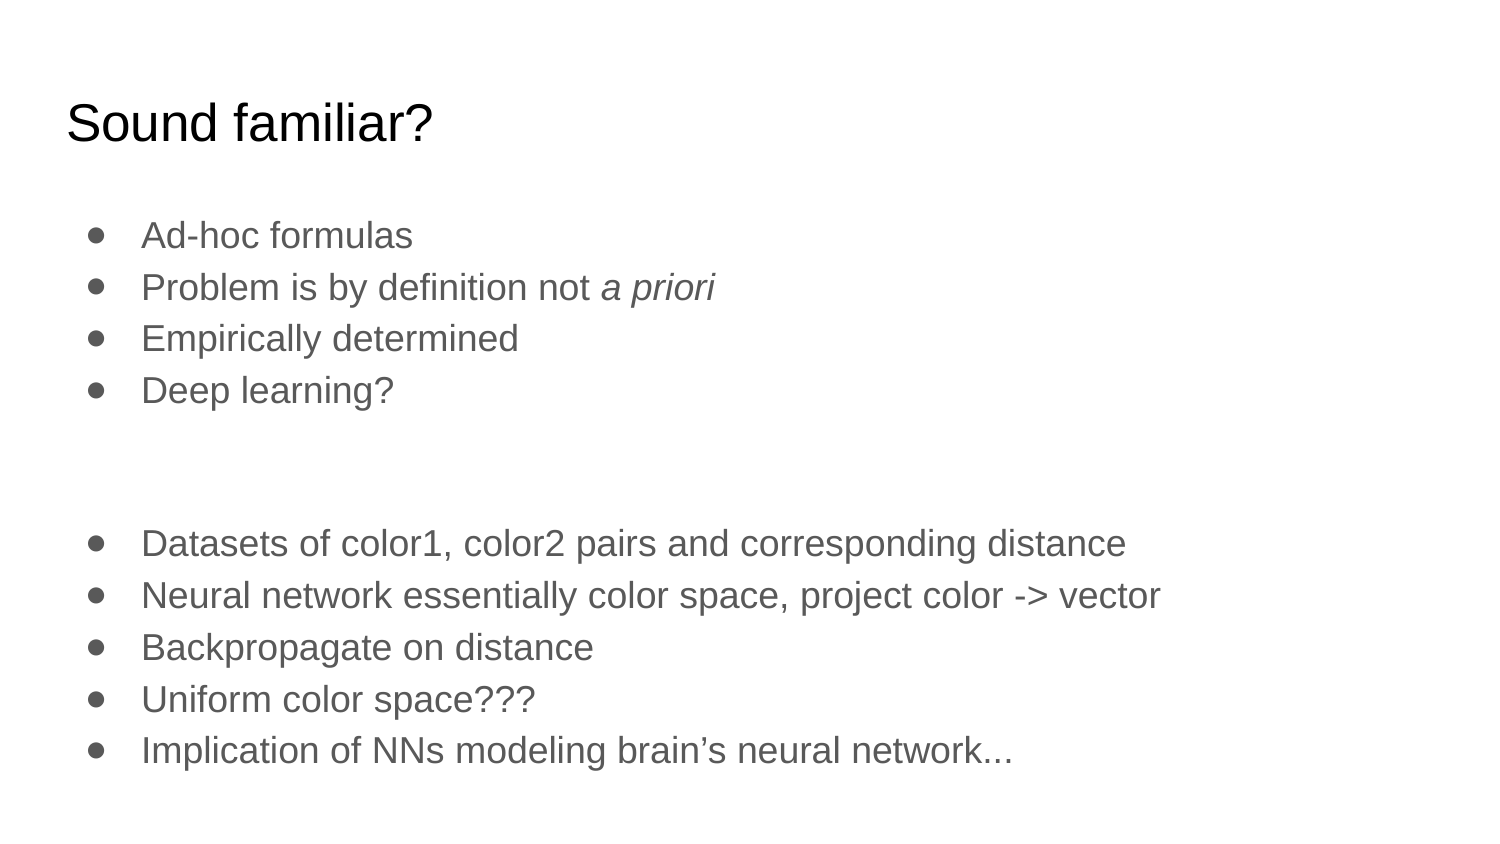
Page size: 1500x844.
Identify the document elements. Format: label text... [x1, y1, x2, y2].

title Sound familiar? [51, 72, 1449, 167]
list Ad-hoc formulas Problem is by definition not a priori Empirically determined Deep learning? Datasets of color1, color2 pairs and corresponding distance Neural network essentially color space, project color -> vector Backpropagate on distance Uniform color space??? Implication of NNs modeling brain’s neural network... [51, 189, 1449, 798]
